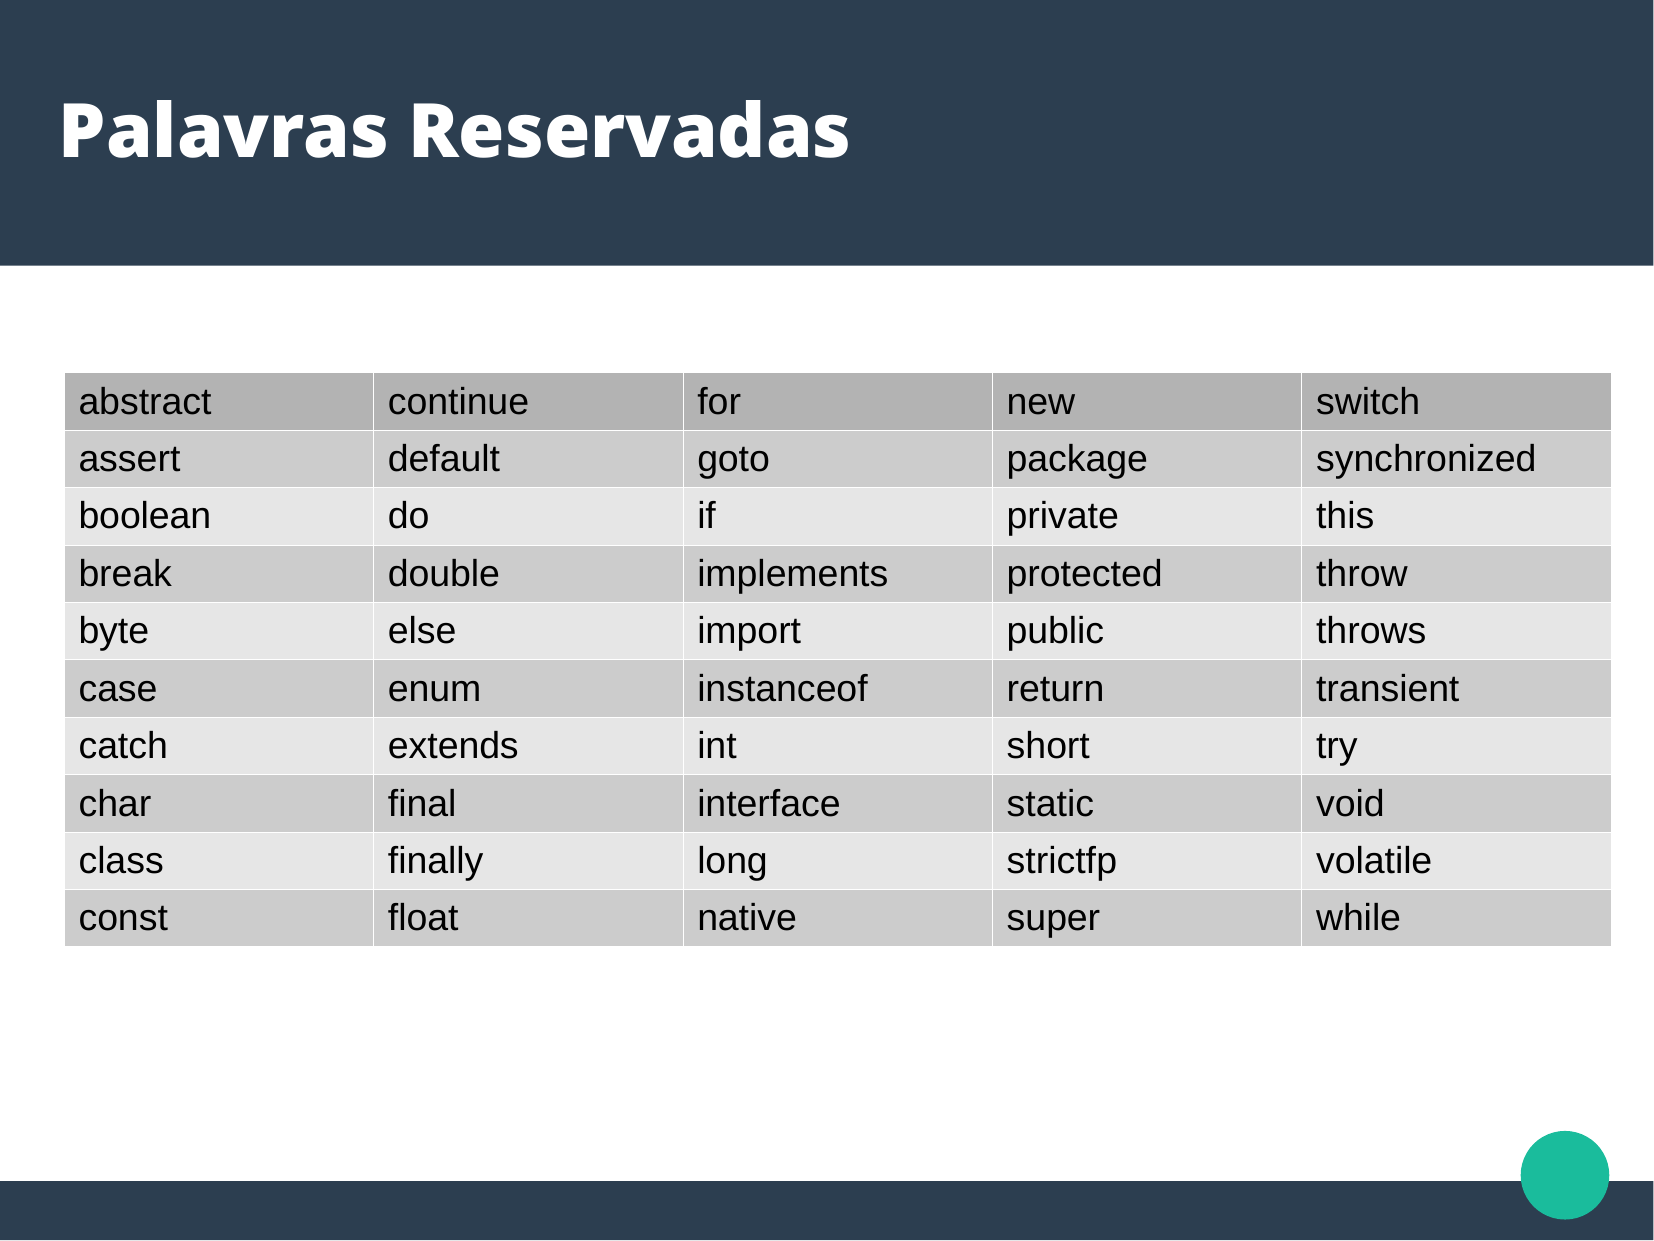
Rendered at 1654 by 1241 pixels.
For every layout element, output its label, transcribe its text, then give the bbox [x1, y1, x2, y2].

table_cell strictfp [993, 833, 1301, 889]
table_cell goto [684, 431, 992, 487]
table_cell volatile [1302, 833, 1611, 889]
table_cell case [65, 660, 373, 717]
table_header for [684, 373, 992, 430]
table_cell synchronized [1302, 431, 1611, 487]
table_cell double [374, 546, 683, 602]
table_cell implements [684, 546, 992, 602]
table_cell throws [1302, 603, 1611, 659]
table_cell boolean [65, 488, 373, 545]
table_cell public [993, 603, 1301, 659]
table_cell static [993, 775, 1301, 832]
table_cell extends [374, 718, 683, 774]
table_cell if [684, 488, 992, 545]
table_cell assert [65, 431, 373, 487]
table_header switch [1302, 373, 1611, 430]
table_cell package [993, 431, 1301, 487]
table_cell this [1302, 488, 1611, 545]
table_cell native [684, 890, 992, 946]
table_header continue [374, 373, 683, 430]
table_cell break [65, 546, 373, 602]
title Palavras Reservadas [59, 49, 1595, 207]
table_cell float [374, 890, 683, 946]
table_cell long [684, 833, 992, 889]
table_cell final [374, 775, 683, 832]
table_header abstract [65, 373, 373, 430]
table_cell while [1302, 890, 1611, 946]
table_cell catch [65, 718, 373, 774]
table_cell instanceof [684, 660, 992, 717]
table_cell protected [993, 546, 1301, 602]
table_cell else [374, 603, 683, 659]
table_cell return [993, 660, 1301, 717]
table_cell do [374, 488, 683, 545]
table_cell void [1302, 775, 1611, 832]
table_cell try [1302, 718, 1611, 774]
table_cell const [65, 890, 373, 946]
table_cell byte [65, 603, 373, 659]
table_cell char [65, 775, 373, 832]
table_header new [993, 373, 1301, 430]
table_cell default [374, 431, 683, 487]
table_cell enum [374, 660, 683, 717]
table_cell transient [1302, 660, 1611, 717]
table_cell int [684, 718, 992, 774]
table_cell short [993, 718, 1301, 774]
table_cell finally [374, 833, 683, 889]
table_cell interface [684, 775, 992, 832]
table_cell throw [1302, 546, 1611, 602]
table_cell super [993, 890, 1301, 946]
table_cell import [684, 603, 992, 659]
table_cell class [65, 833, 373, 889]
table_cell private [993, 488, 1301, 545]
